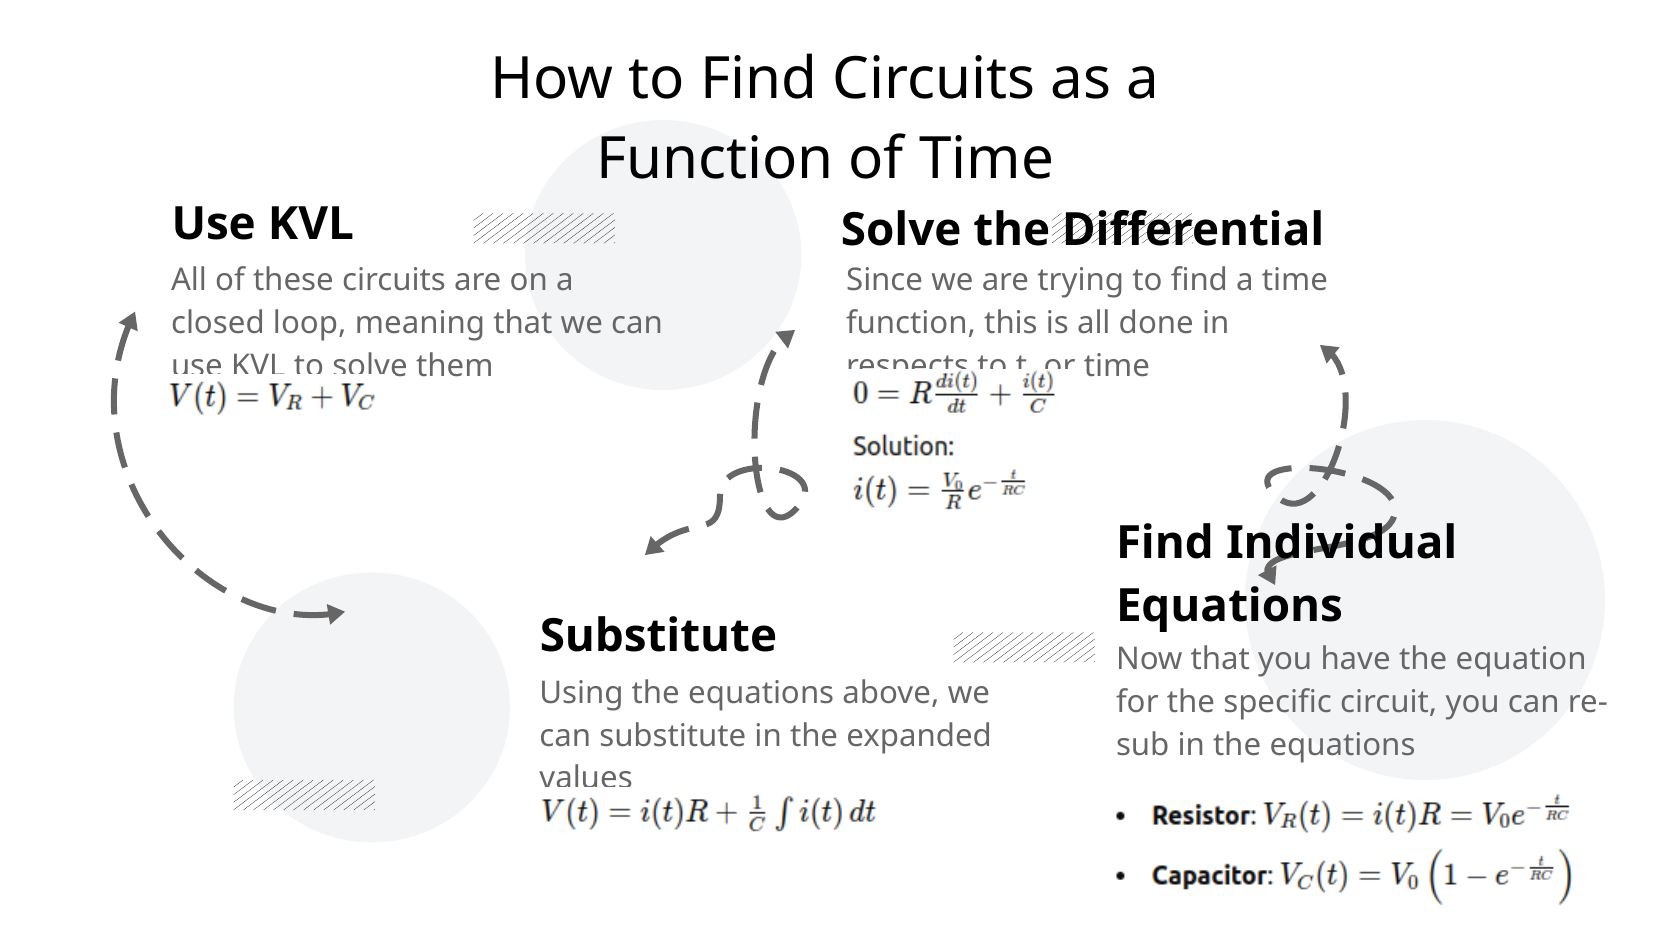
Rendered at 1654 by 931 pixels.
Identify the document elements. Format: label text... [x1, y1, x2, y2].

text_box Use KVL [156, 182, 412, 261]
text_box Using the equations above, we can substitute in the expanded values [524, 662, 1050, 849]
text_box Solve the Differential [826, 188, 1463, 263]
picture [837, 369, 1075, 536]
picture [517, 787, 892, 844]
text_box How to Find Circuits as a Function of Time [420, 29, 1231, 180]
picture [1098, 787, 1599, 921]
text_box Now that you have the equation for the specific circuit, you can re-sub in the equations [1101, 628, 1627, 815]
text_box Substitute [525, 595, 834, 717]
text_box Find Individual Equations [1101, 502, 1613, 624]
picture [151, 374, 395, 418]
text_box Since we are trying to find a time function, this is all done in respects to t, or time [831, 263, 1357, 436]
text_box All of these circuits are on a closed loop, meaning that we can use KVL to solve them [156, 250, 682, 447]
